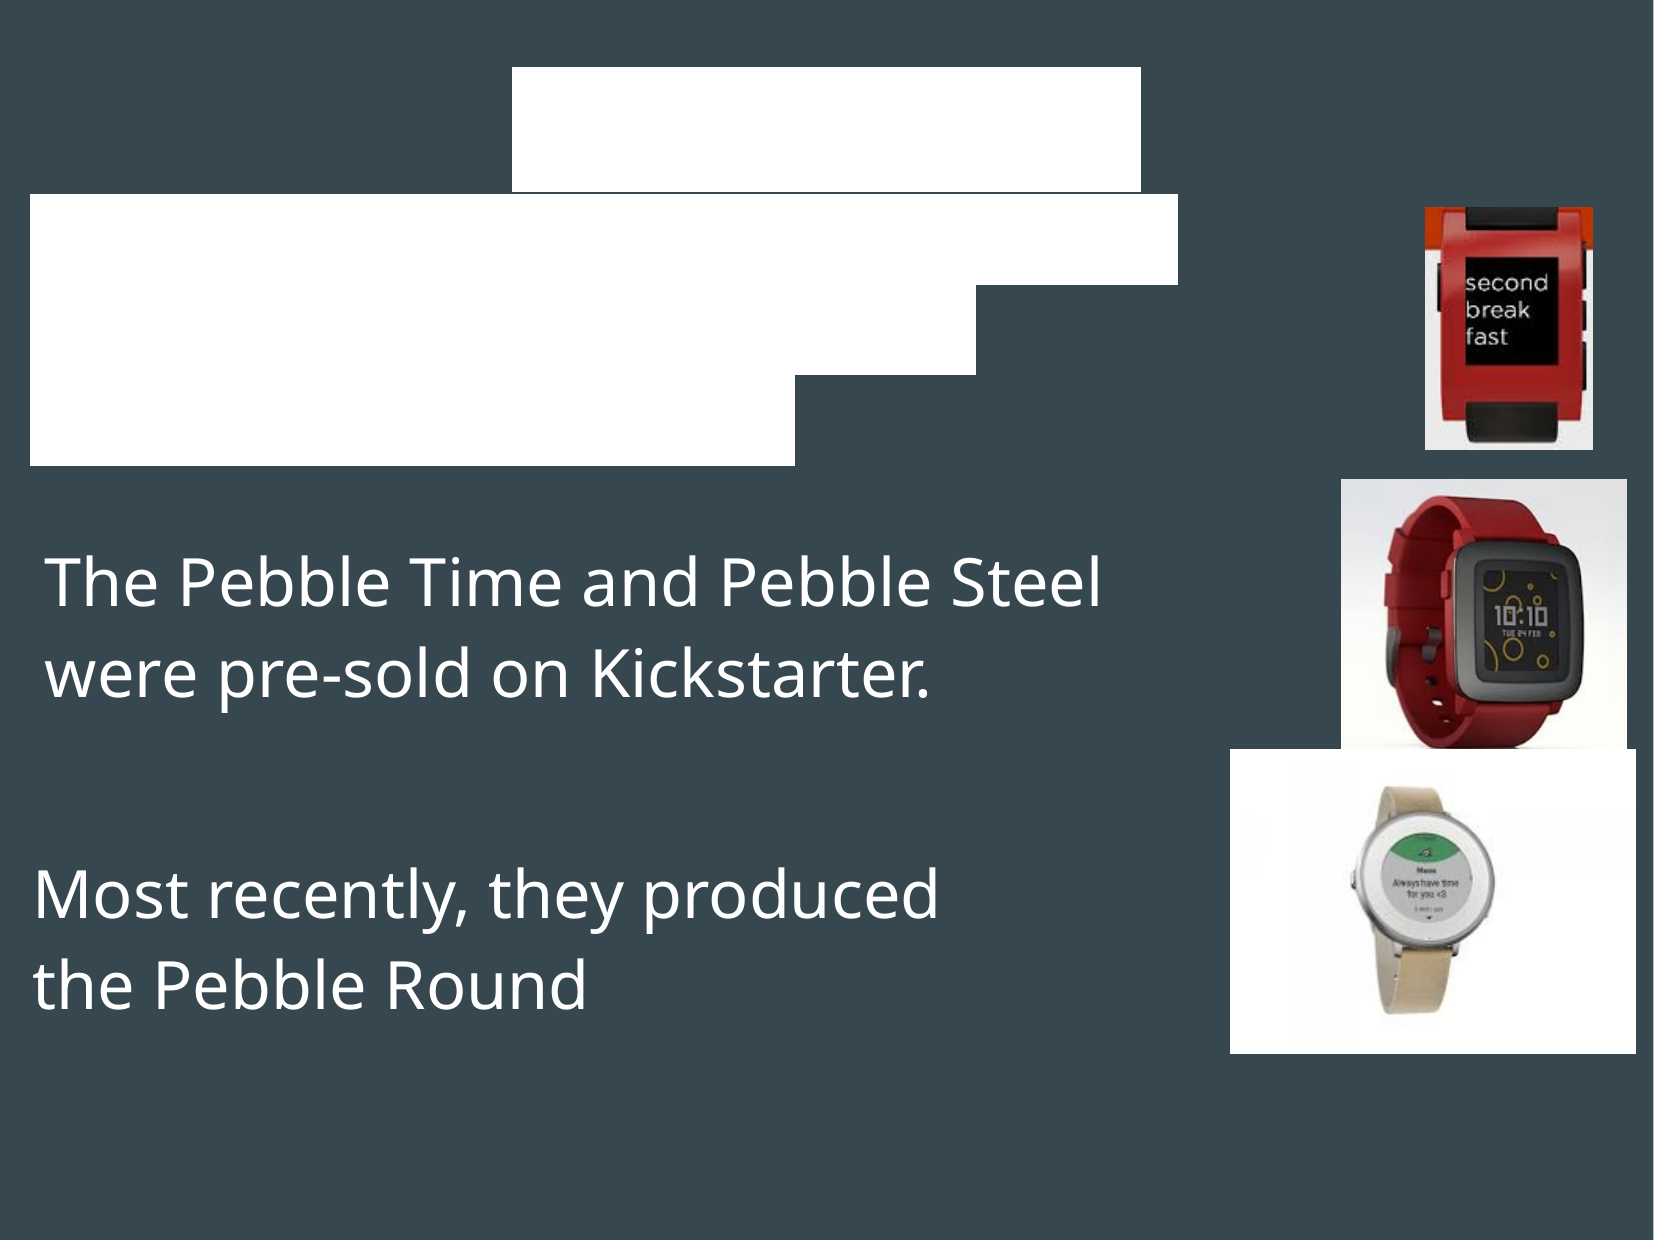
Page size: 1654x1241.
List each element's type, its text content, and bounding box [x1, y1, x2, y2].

title Pebble History [82, 49, 1571, 211]
text_box The Pebble Time and Pebble Steel were pre-sold on Kickstarter. [30, 528, 1276, 766]
picture [1230, 479, 1636, 1054]
subtitle The first Pebble was the product of a hugely successful Kickstarter, raising over $10,000,000 [30, 195, 1351, 465]
text_box Most recently, they produced the Pebble Round [17, 840, 976, 1005]
picture [1425, 207, 1593, 451]
